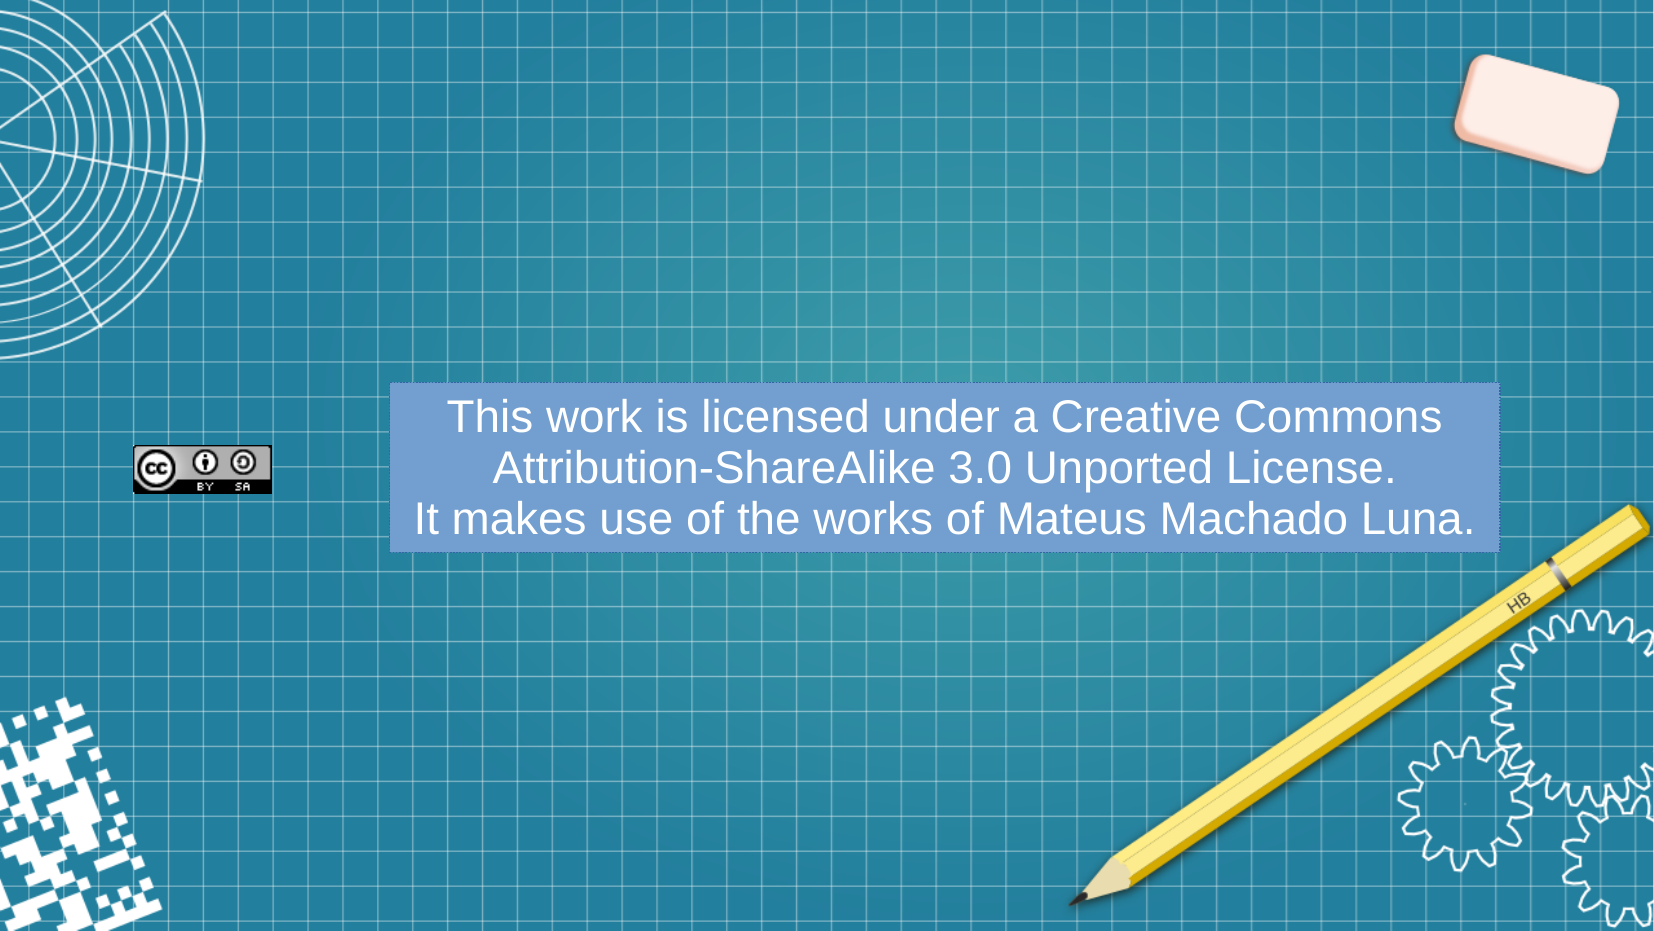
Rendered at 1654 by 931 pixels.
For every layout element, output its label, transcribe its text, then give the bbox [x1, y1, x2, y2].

picture [0, 0, 1654, 931]
text_box This work is licensed under a Creative Commons Attribution-ShareAlike 3.0 Unported License. It makes use of the works of Mateus Machado Luna. [389, 389, 1501, 546]
text_box https://github.com/mrjacob241/LibeRustOffice-Slides [150, 787, 1163, 887]
